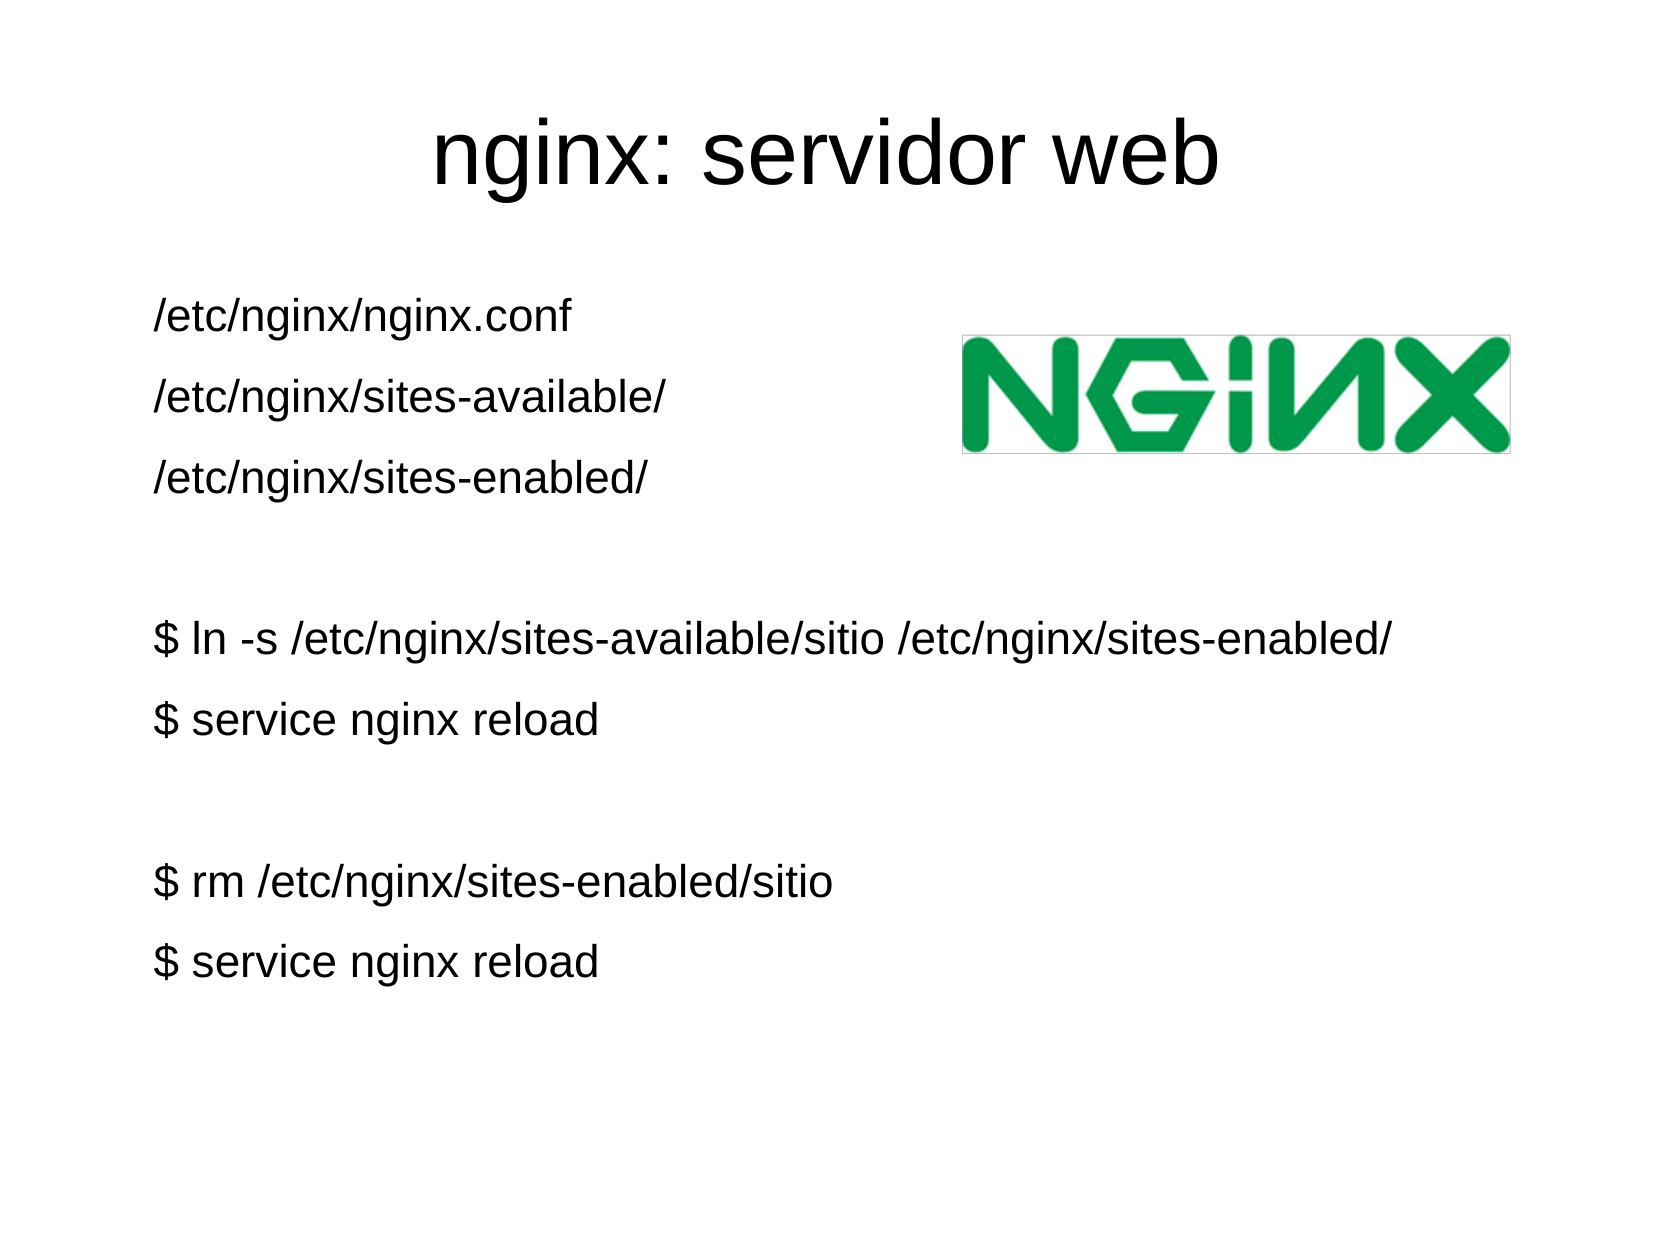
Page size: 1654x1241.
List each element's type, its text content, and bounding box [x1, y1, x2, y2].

list /etc/nginx/nginx.conf /etc/nginx/sites-available/ /etc/nginx/sites-enabled/ $ ln -s /etc/nginx/sites-available/sitio /etc/nginx/sites-enabled/ $ service nginx reload $ rm /etc/nginx/sites-enabled/sitio $ service nginx reload [82, 290, 1571, 1010]
title nginx: servidor web [82, 49, 1571, 257]
picture [925, 318, 1512, 460]
